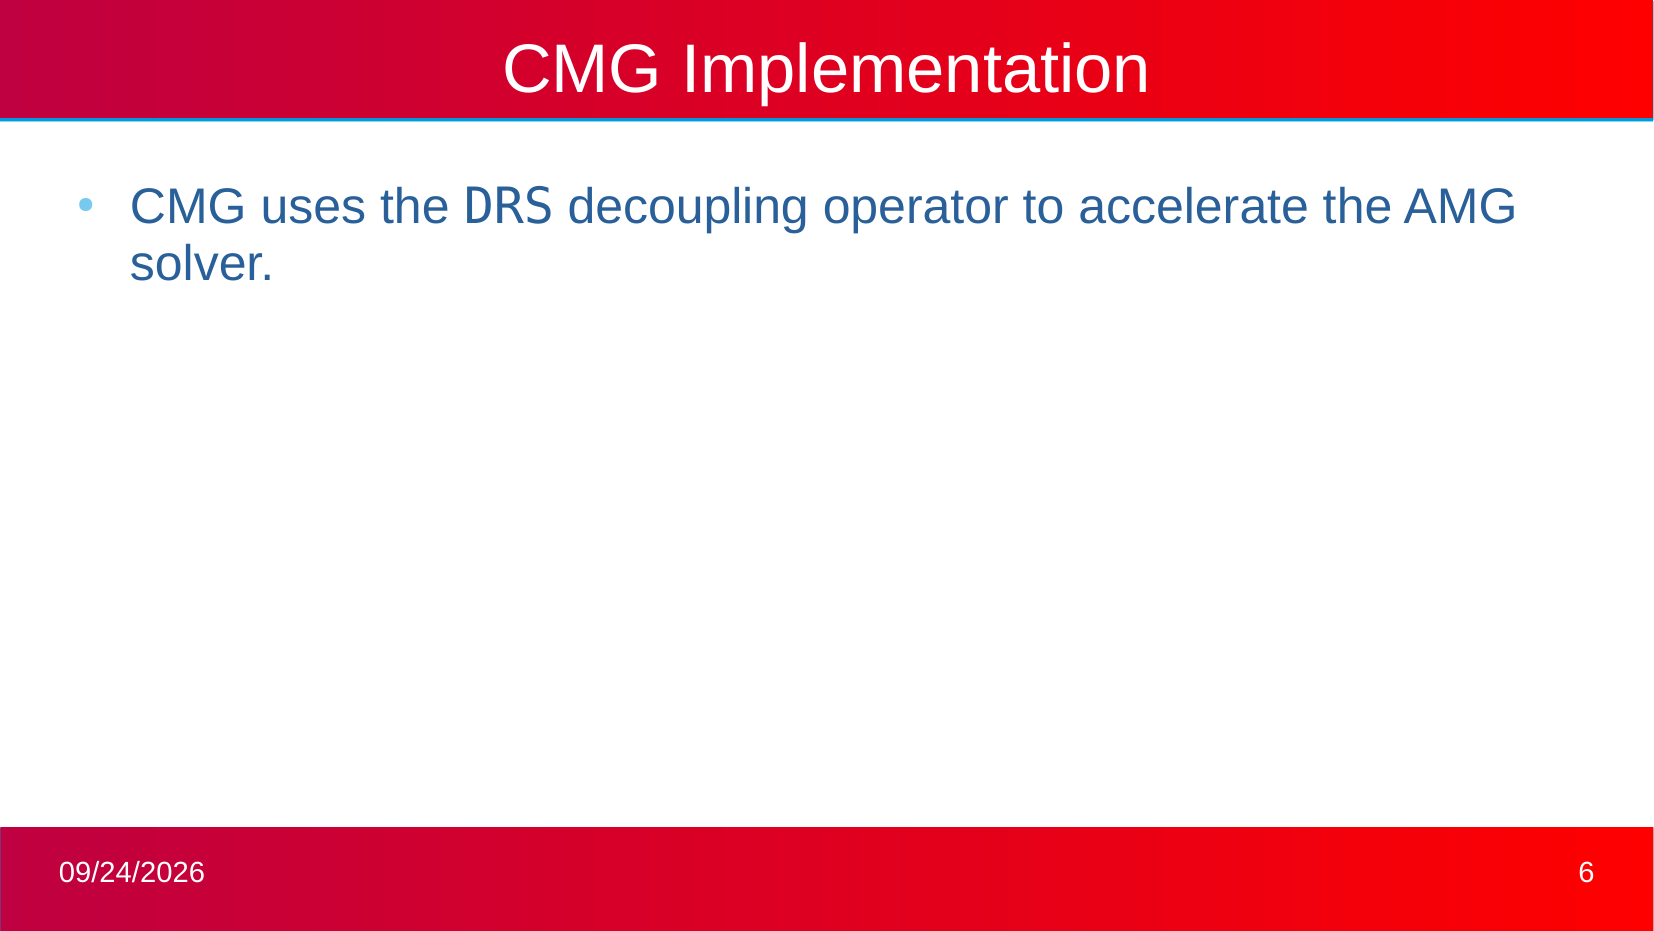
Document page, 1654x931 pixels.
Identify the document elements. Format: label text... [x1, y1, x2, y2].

title CMG Implementation [59, 29, 1595, 108]
list CMG uses the DRS decoupling operator to accelerate the AMG solver. [59, 177, 1595, 768]
